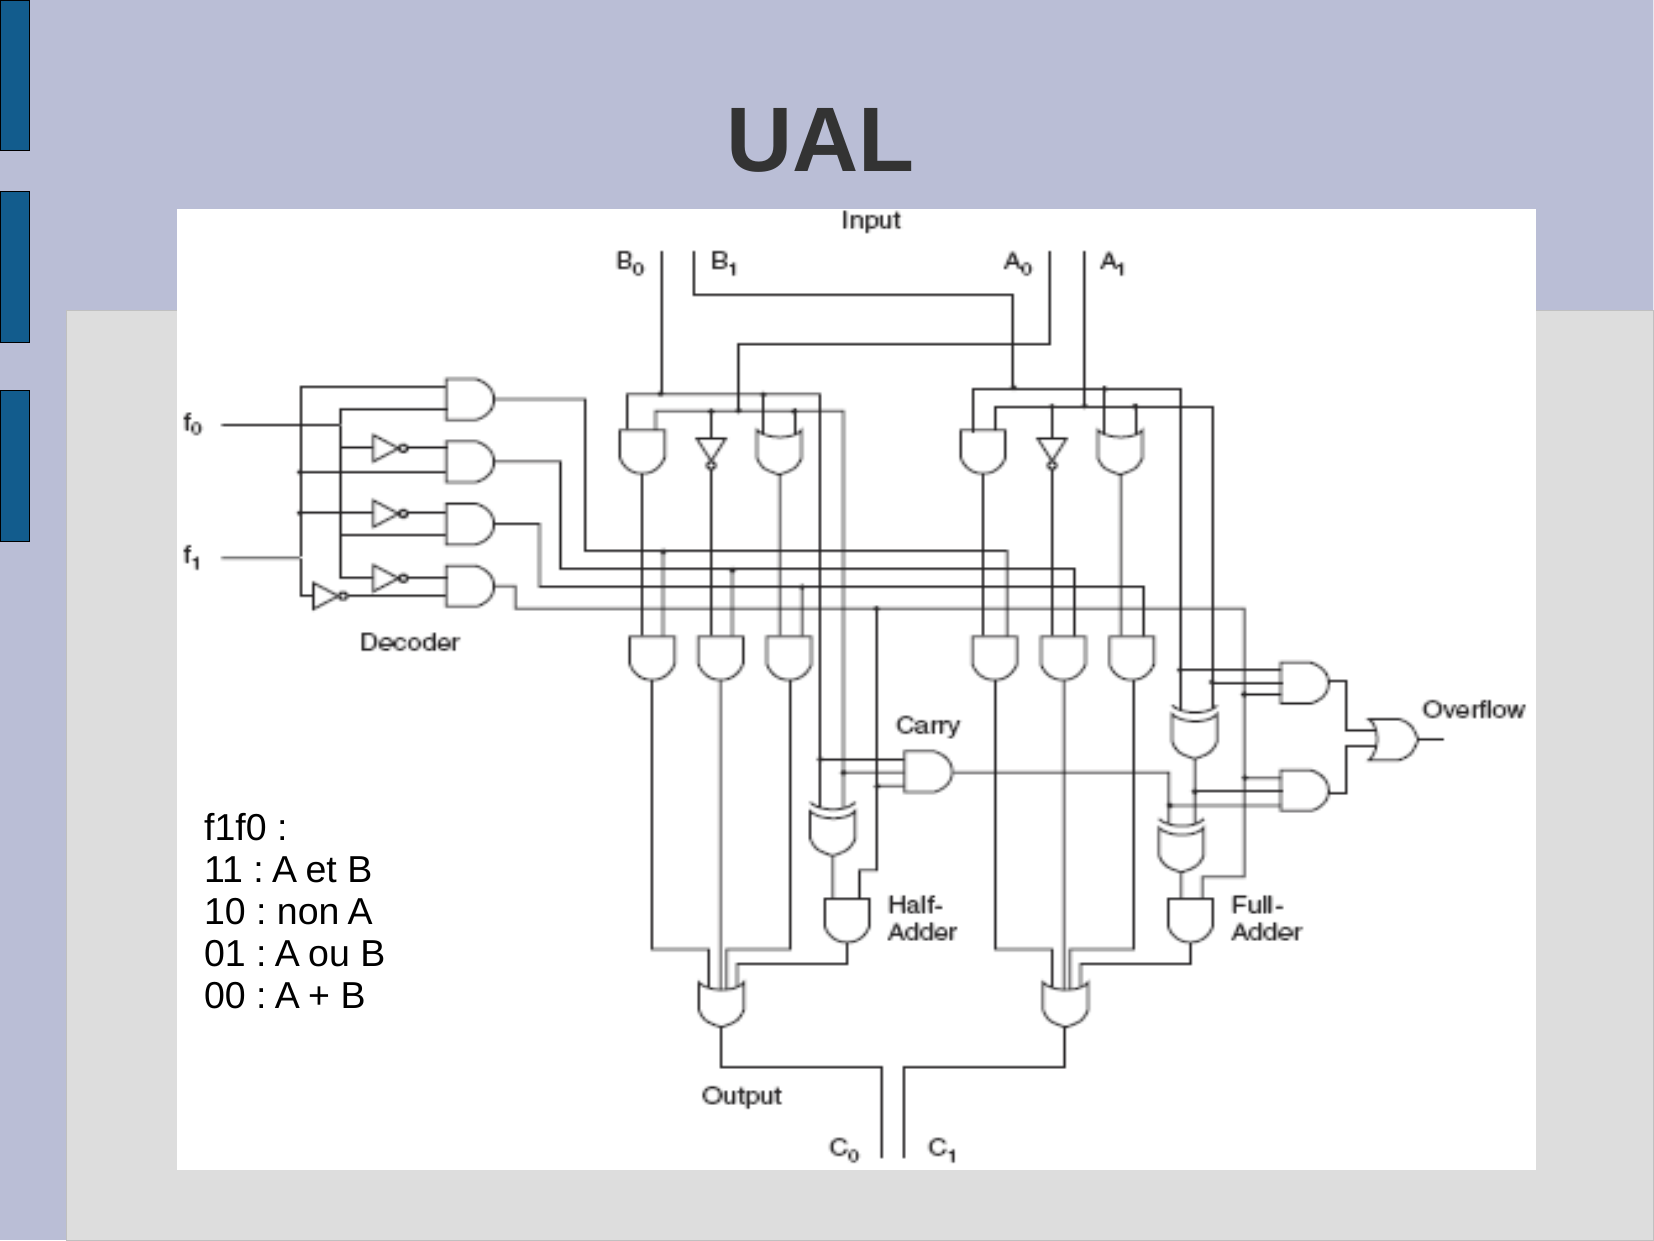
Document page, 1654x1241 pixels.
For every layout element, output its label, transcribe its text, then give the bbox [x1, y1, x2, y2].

text_box f1f0 : 11 : A et B 10 : non A 01 : A ou B 00 : A + B [189, 798, 401, 1024]
title UAL [114, 43, 1527, 236]
picture [177, 209, 1536, 1170]
